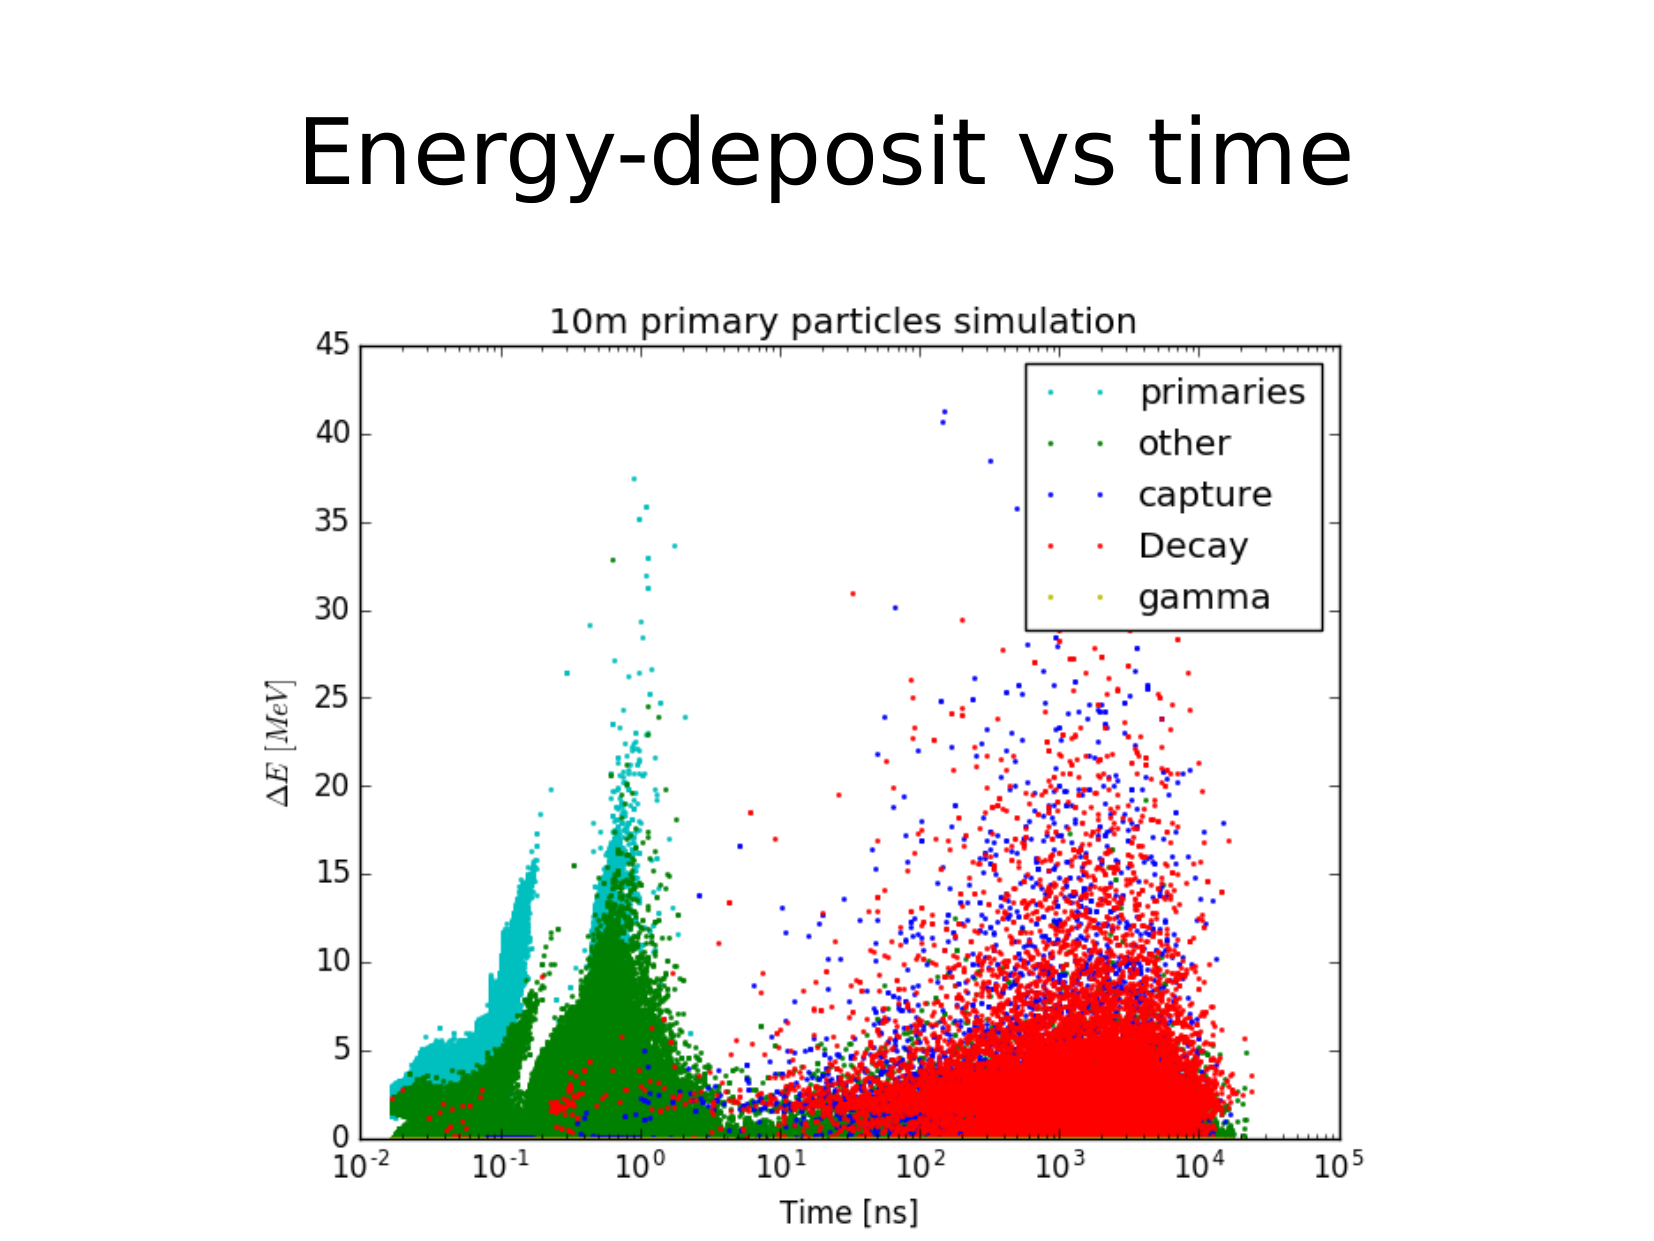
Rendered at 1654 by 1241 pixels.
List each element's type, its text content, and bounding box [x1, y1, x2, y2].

picture [203, 247, 1465, 1238]
title Energy-deposit vs time [82, 49, 1571, 257]
